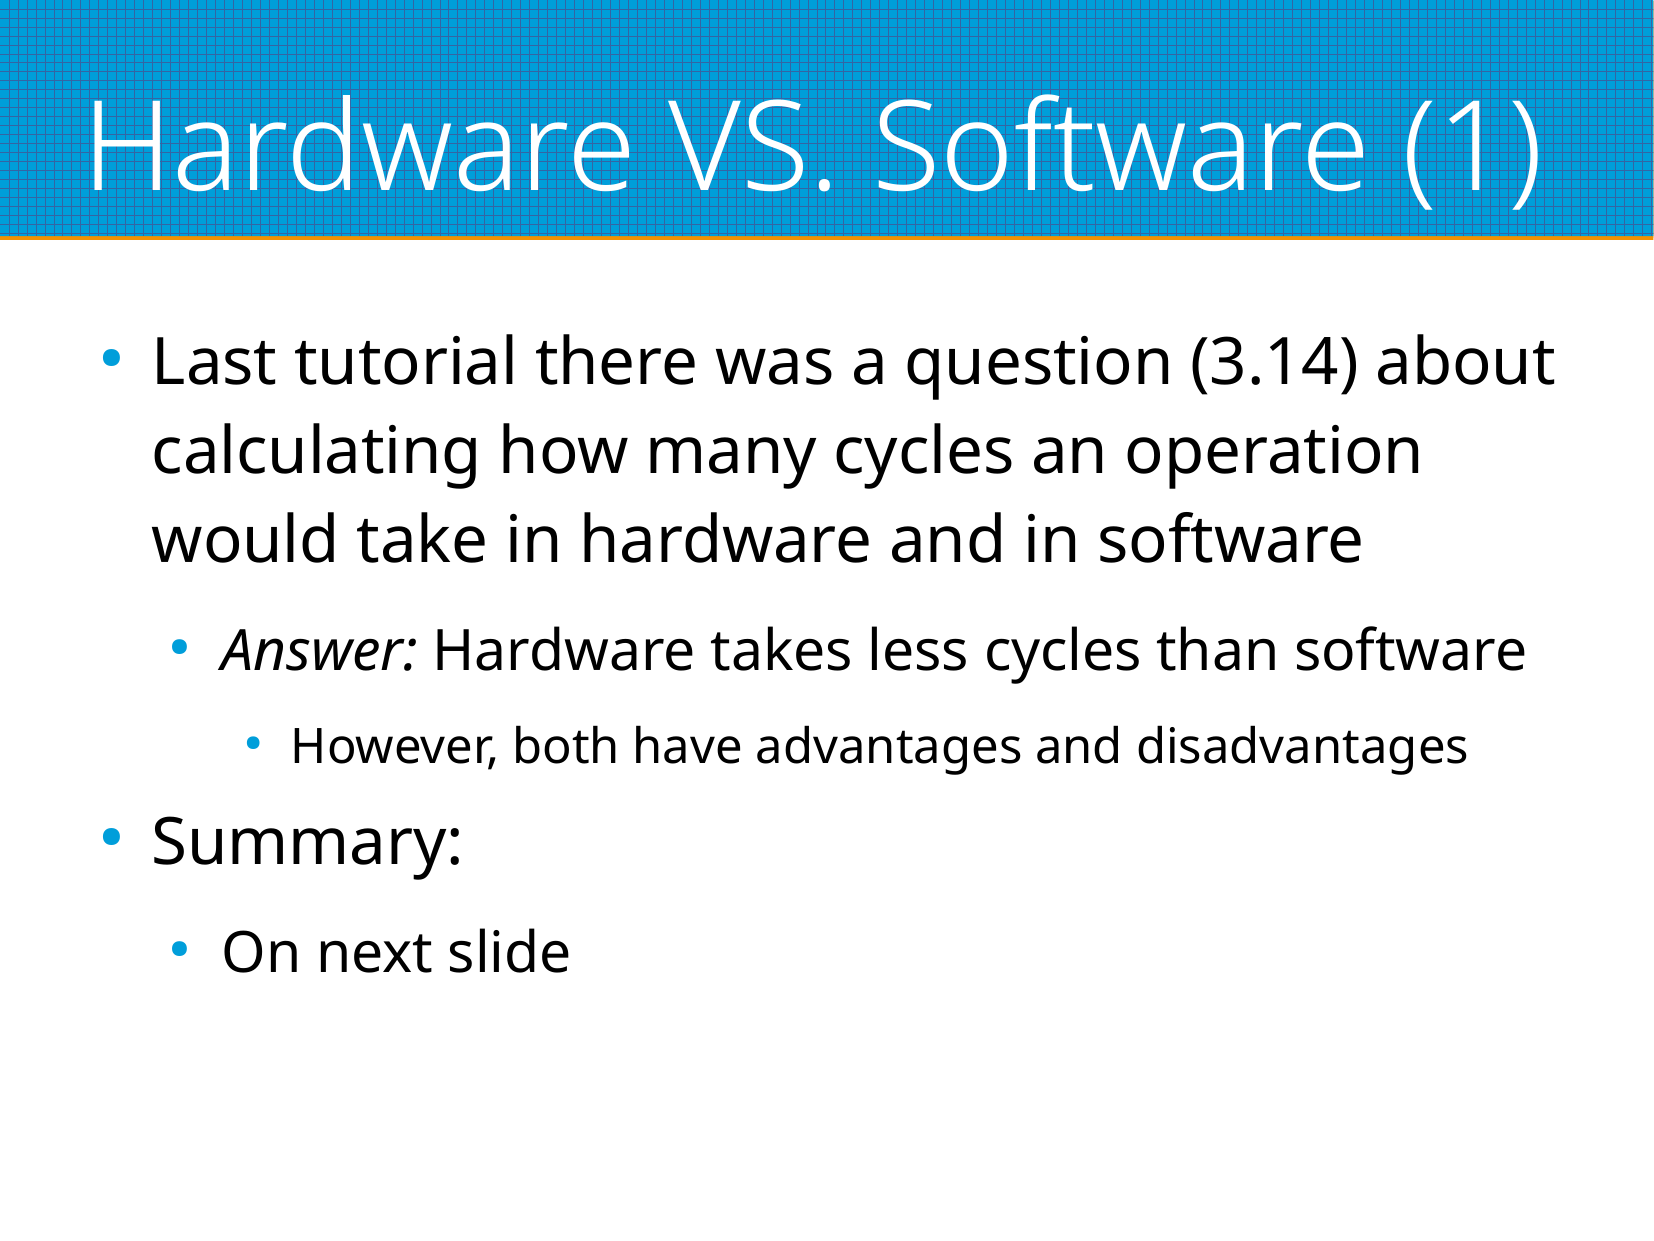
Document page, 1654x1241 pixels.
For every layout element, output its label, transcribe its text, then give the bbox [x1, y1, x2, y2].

title Hardware VS. Software (1) [82, 19, 1571, 227]
list Last tutorial there was a question (3.14) about calculating how many cycles an operation would take in hardware and in software Answer: Hardware takes less cycles than software However, both have advantages and disadvantages Summary: On next slide [82, 314, 1563, 1081]
